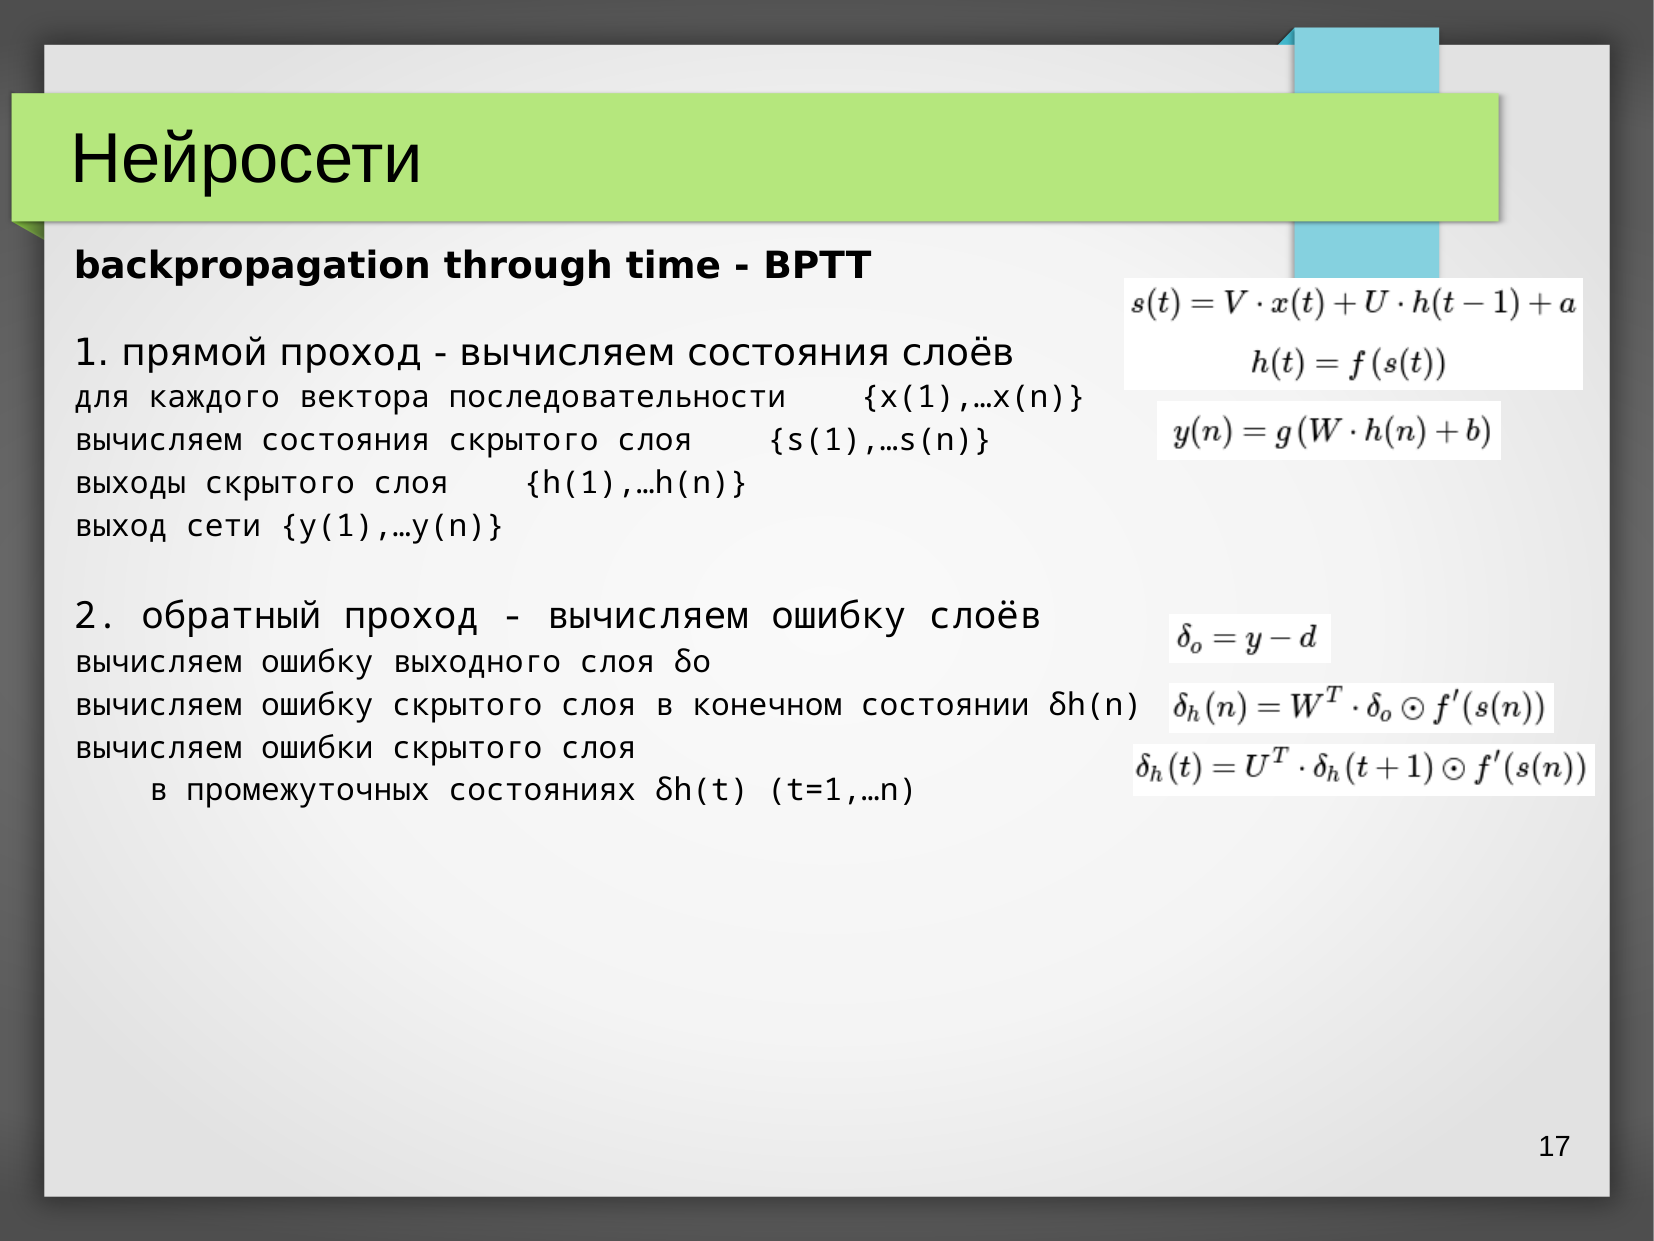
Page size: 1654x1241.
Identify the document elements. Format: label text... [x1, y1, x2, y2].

title Нейросети [70, 118, 1205, 199]
text_box backpropagation through time - BPTT 1. прямой проход - вычисляем состояния слоёв для каждого вектора последовательности {x(1),…x(n)} вычисляем состояния скрытого слоя {s(1),…s(n)} выходы скрытого слоя {h(1),…h(n)} выход сети {y(1),…y(n)} 2. обратный проход - вычисляем ошибку слоёв вычисляем ошибку выходного слоя δo вычисляем ошибку скрытого слоя в конечном состоянии δh(n) вычисляем ошибки скрытого слоя в промежуточных состояниях δh(t) (t=1,…n) [59, 236, 1193, 1117]
picture [0, 0, 1654, 1241]
